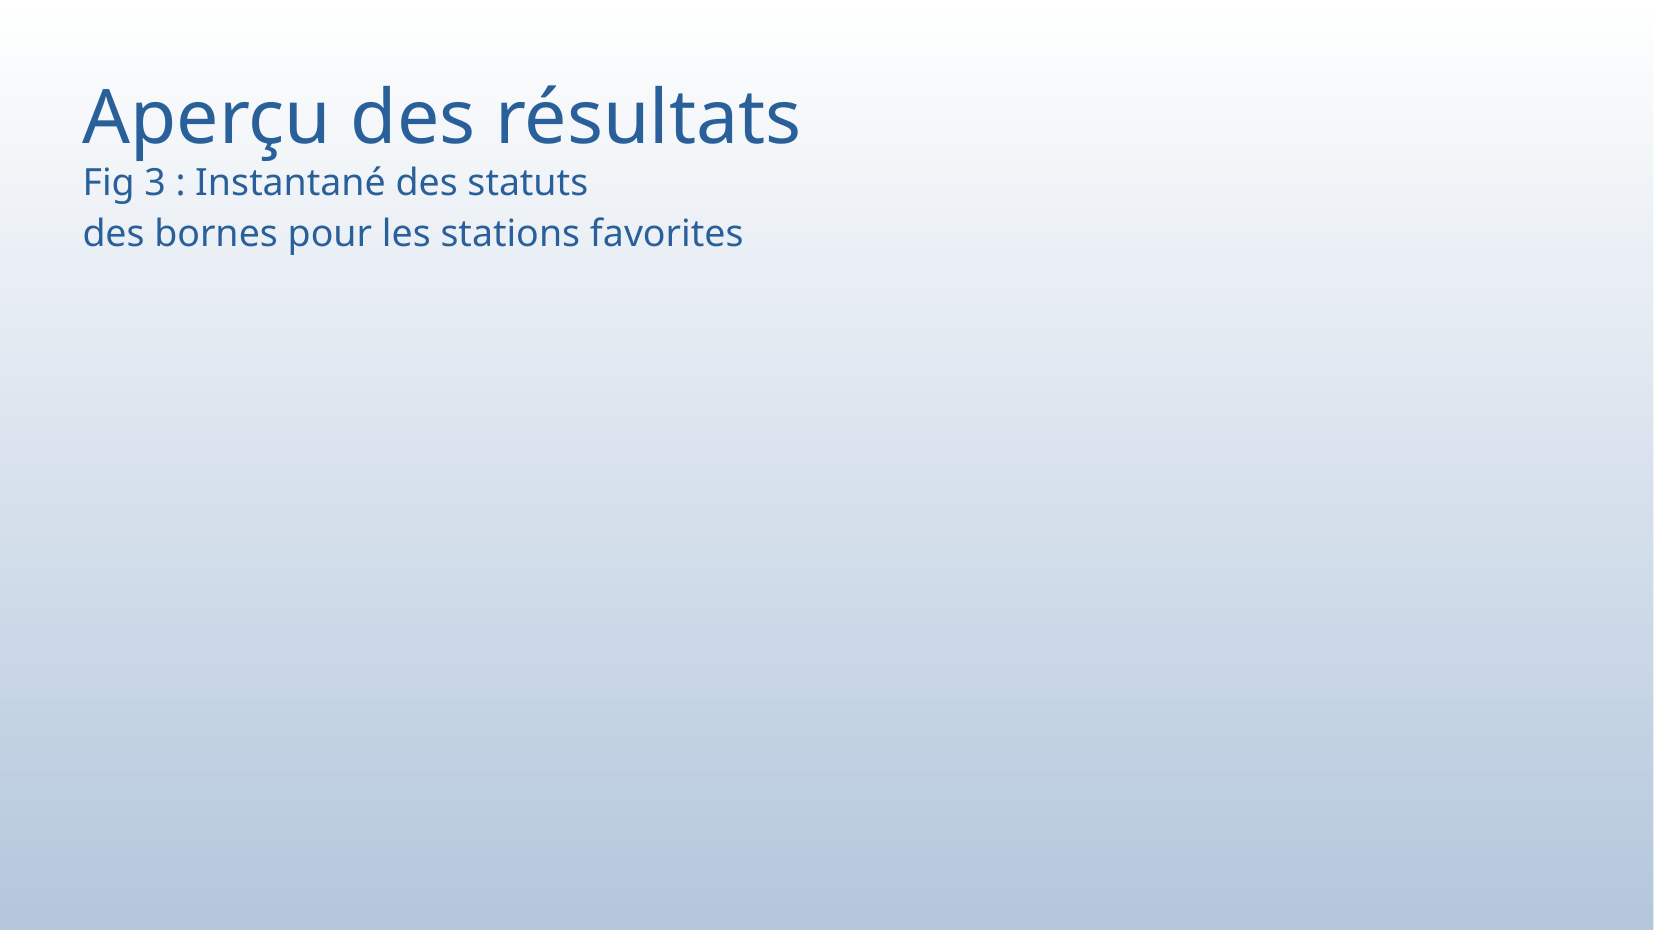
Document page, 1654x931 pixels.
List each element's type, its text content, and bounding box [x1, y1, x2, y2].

text_box Fig 3 : Instantané des statuts des bornes pour les stations favorites [67, 177, 1565, 236]
title Aperçu des résultats [82, 37, 1571, 193]
